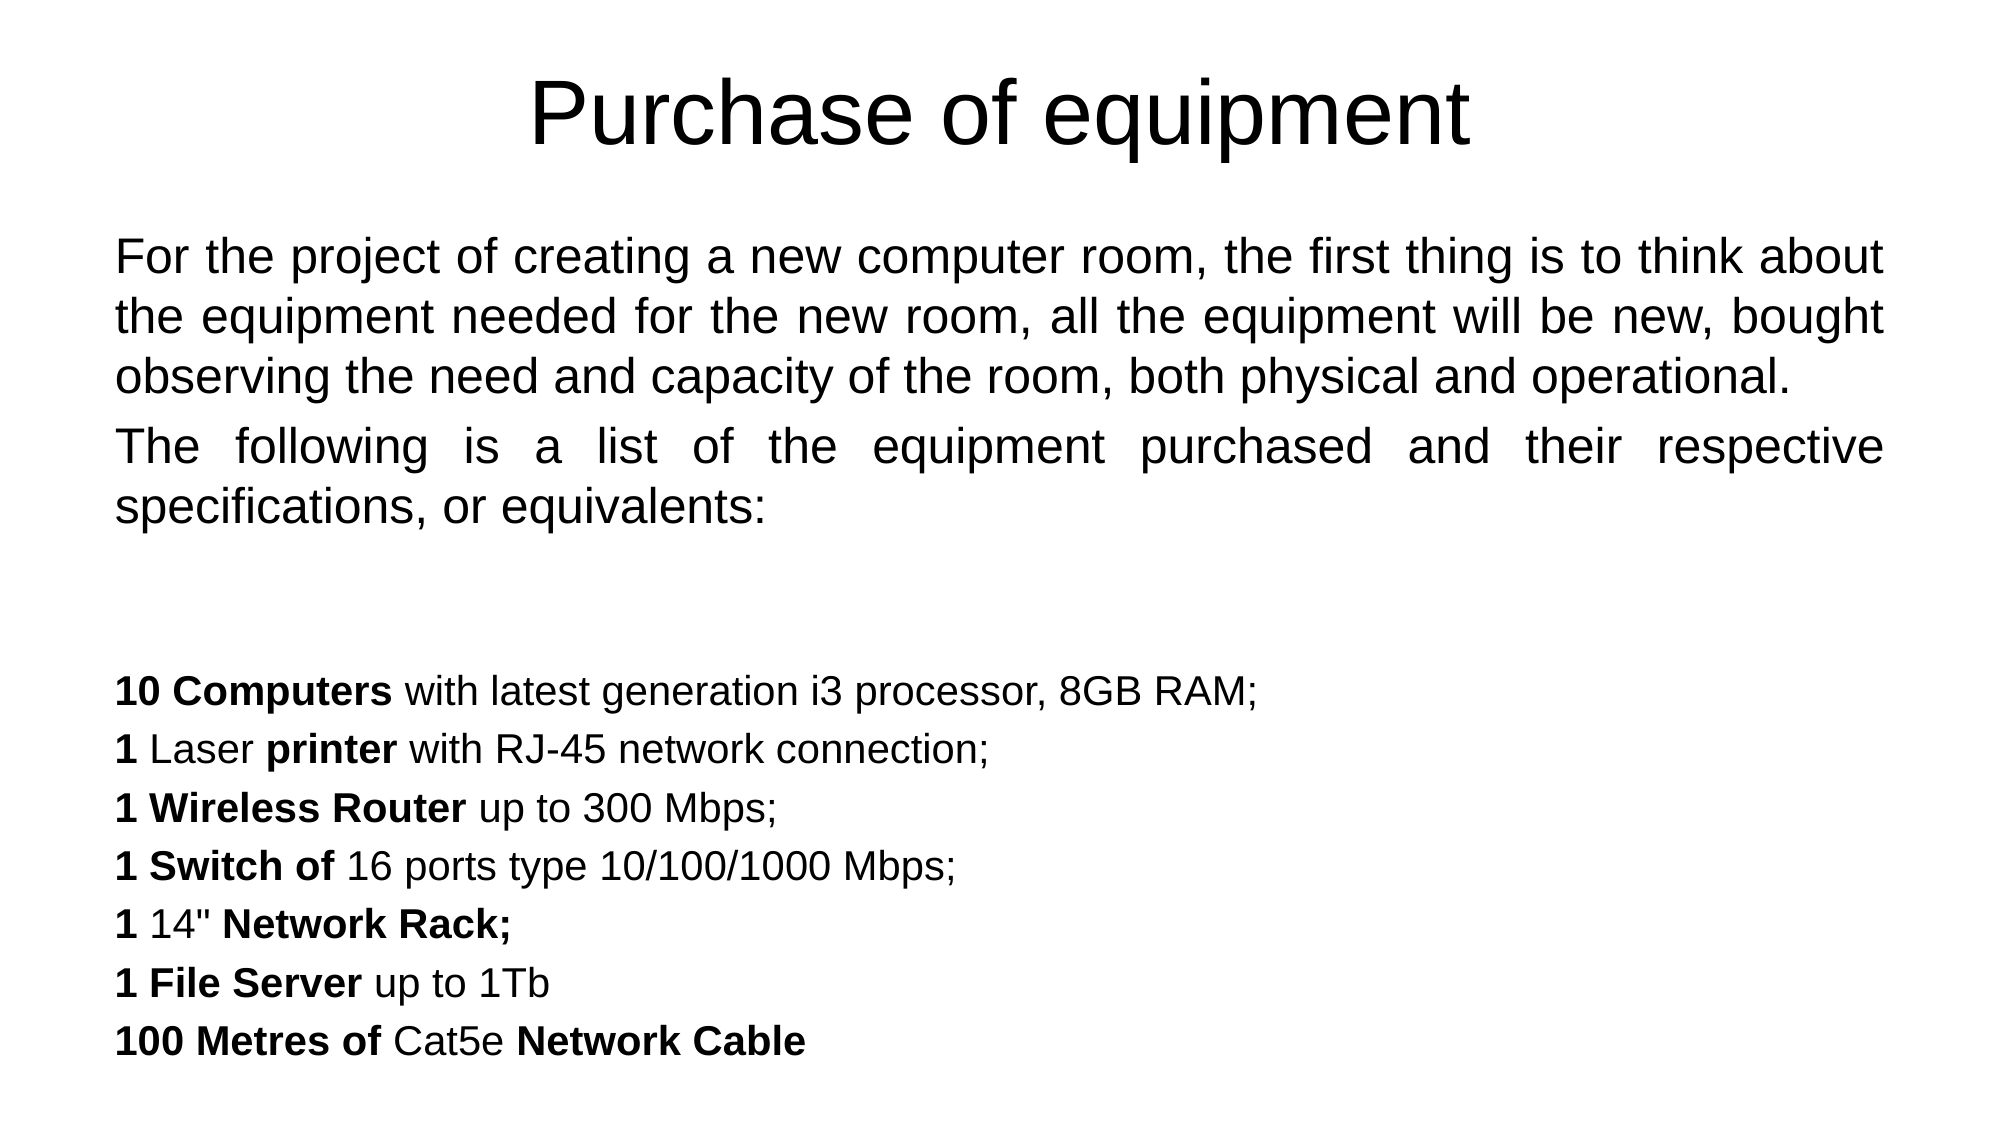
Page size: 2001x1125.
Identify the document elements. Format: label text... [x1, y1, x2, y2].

list For the project of creating a new computer room, the first thing is to think about the equipment needed for the new room, all the equipment will be new, bought observing the need and capacity of the room, both physical and operational. The following is a list of the equipment purchased and their respective specifications, or equivalents: [99, 216, 1900, 611]
text_box 10 Computers with latest generation i3 processor, 8GB RAM; 1 Laser printer with RJ-45 network connection; 1 Wireless Router up to 300 Mbps; 1 Switch of 16 ports type 10/100/1000 Mbps; 1 14" Network Rack; 1 File Server up to 1Tb 100 Metres of Cat5e Network Cable [99, 656, 1900, 1091]
title Purchase of equipment [99, 45, 1900, 171]
